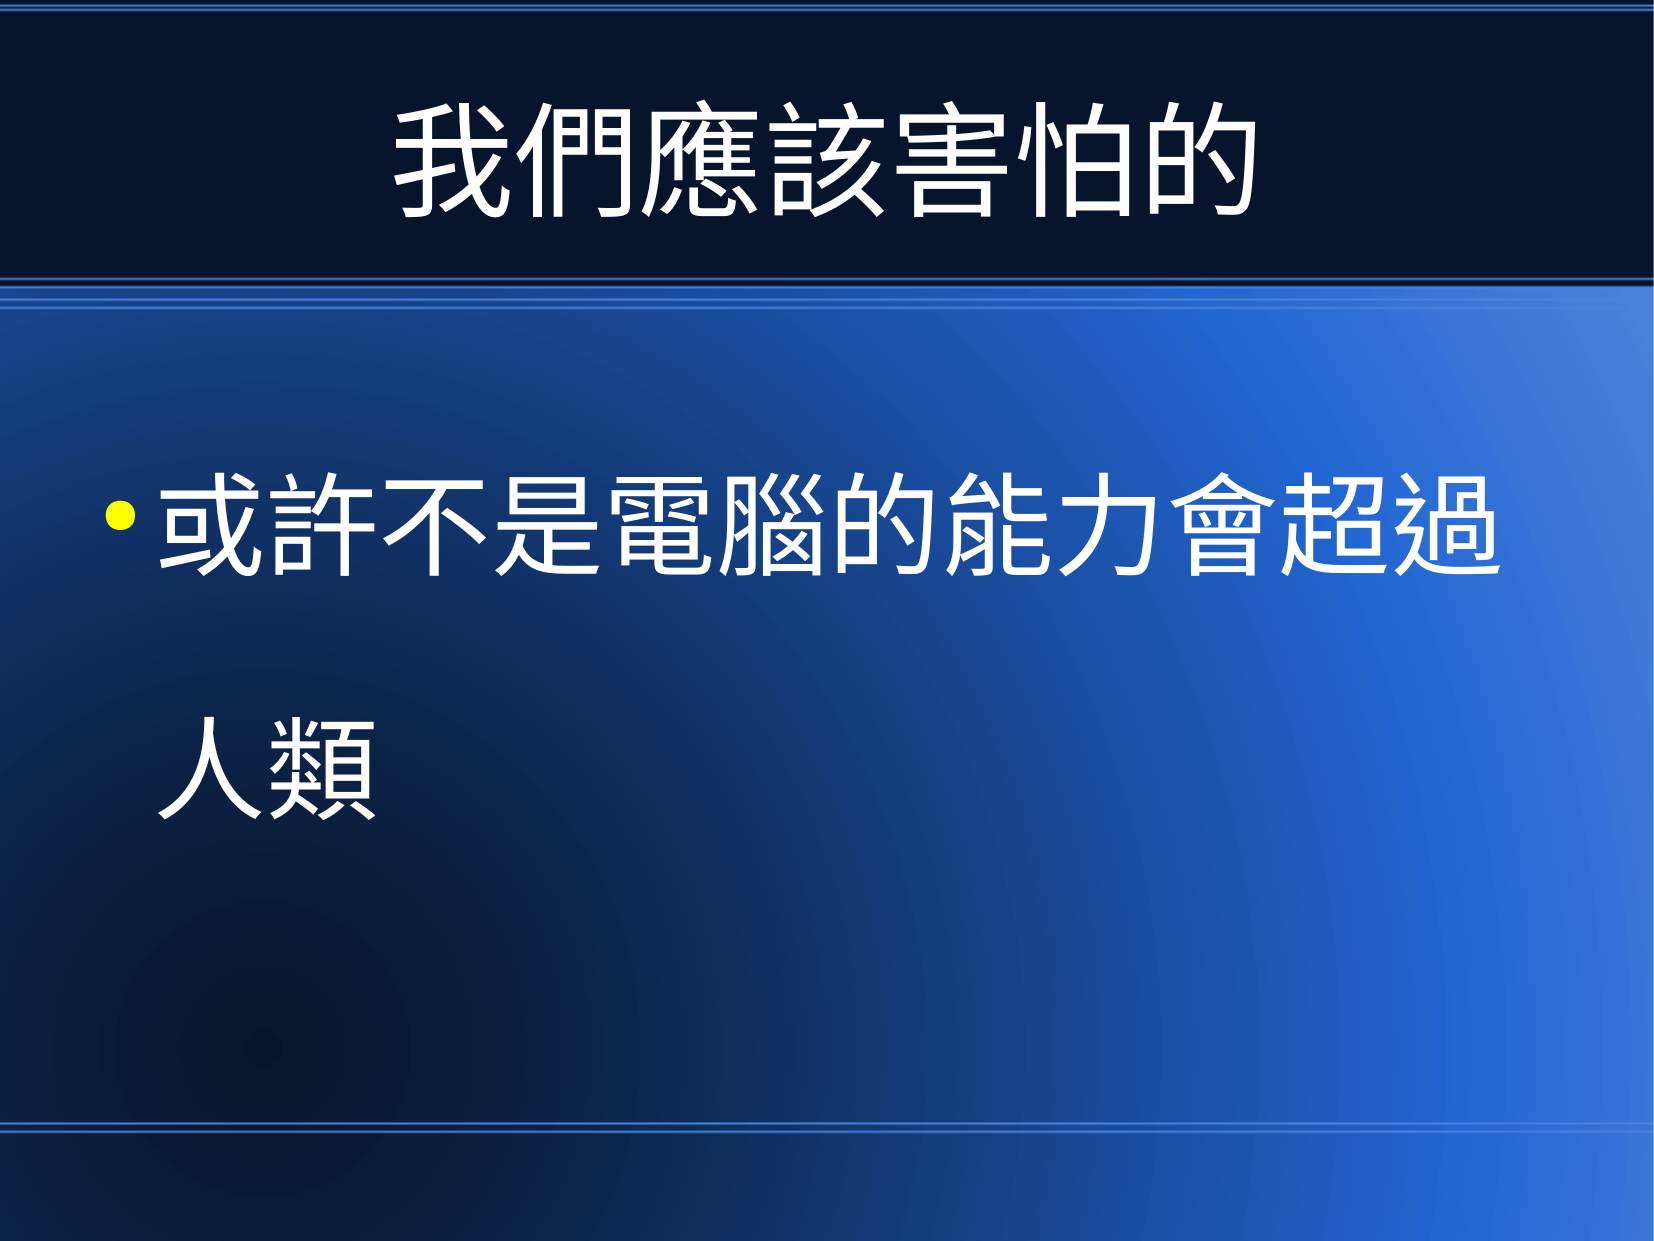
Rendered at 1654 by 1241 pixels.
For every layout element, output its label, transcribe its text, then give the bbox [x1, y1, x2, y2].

title 我們應該害怕的 [82, 49, 1571, 257]
list 或許不是電腦的能力會超過人類 [82, 355, 1571, 1241]
picture [0, 0, 1654, 1241]
